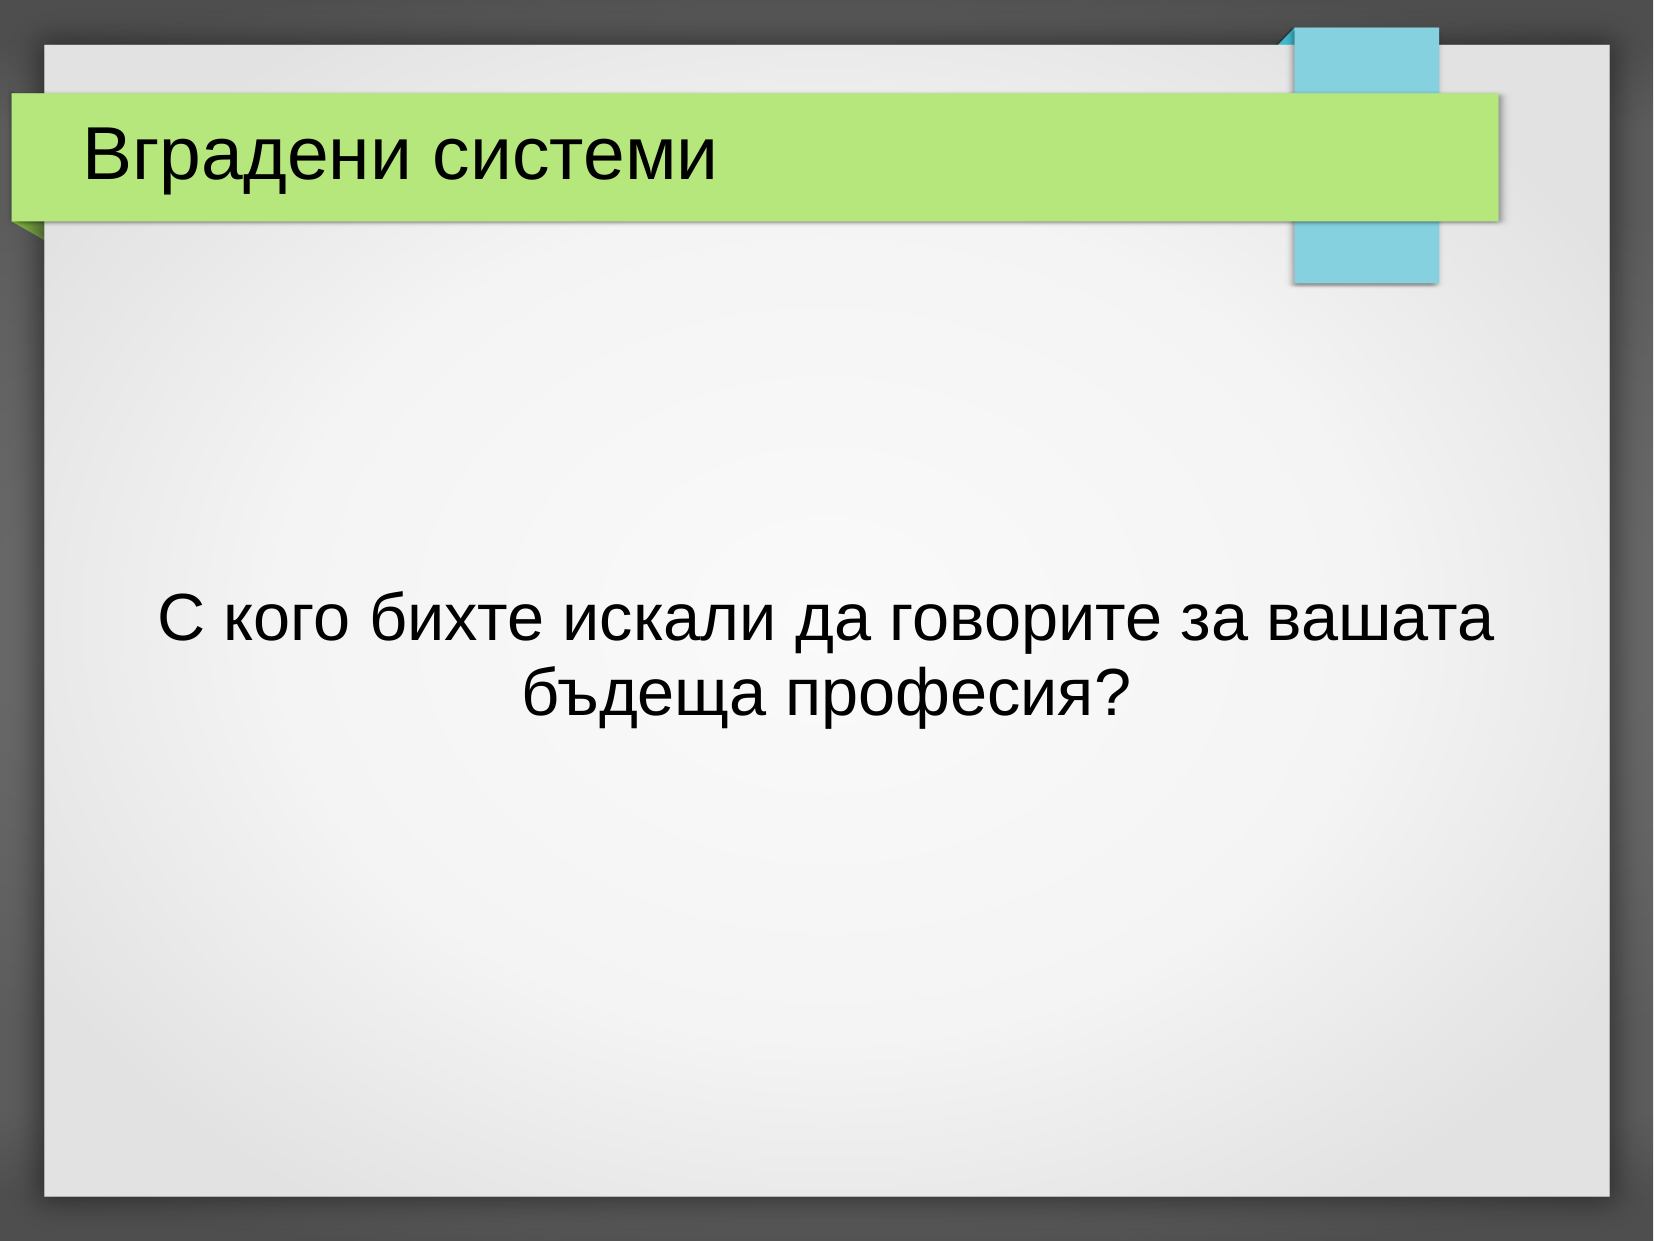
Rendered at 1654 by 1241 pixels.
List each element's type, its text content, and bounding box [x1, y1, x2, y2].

title Вградени системи [82, 94, 1264, 213]
picture [0, 0, 1654, 1241]
subtitle С кого бихте искали да говорите за вашата бъдеща професия? [82, 295, 1571, 1015]
